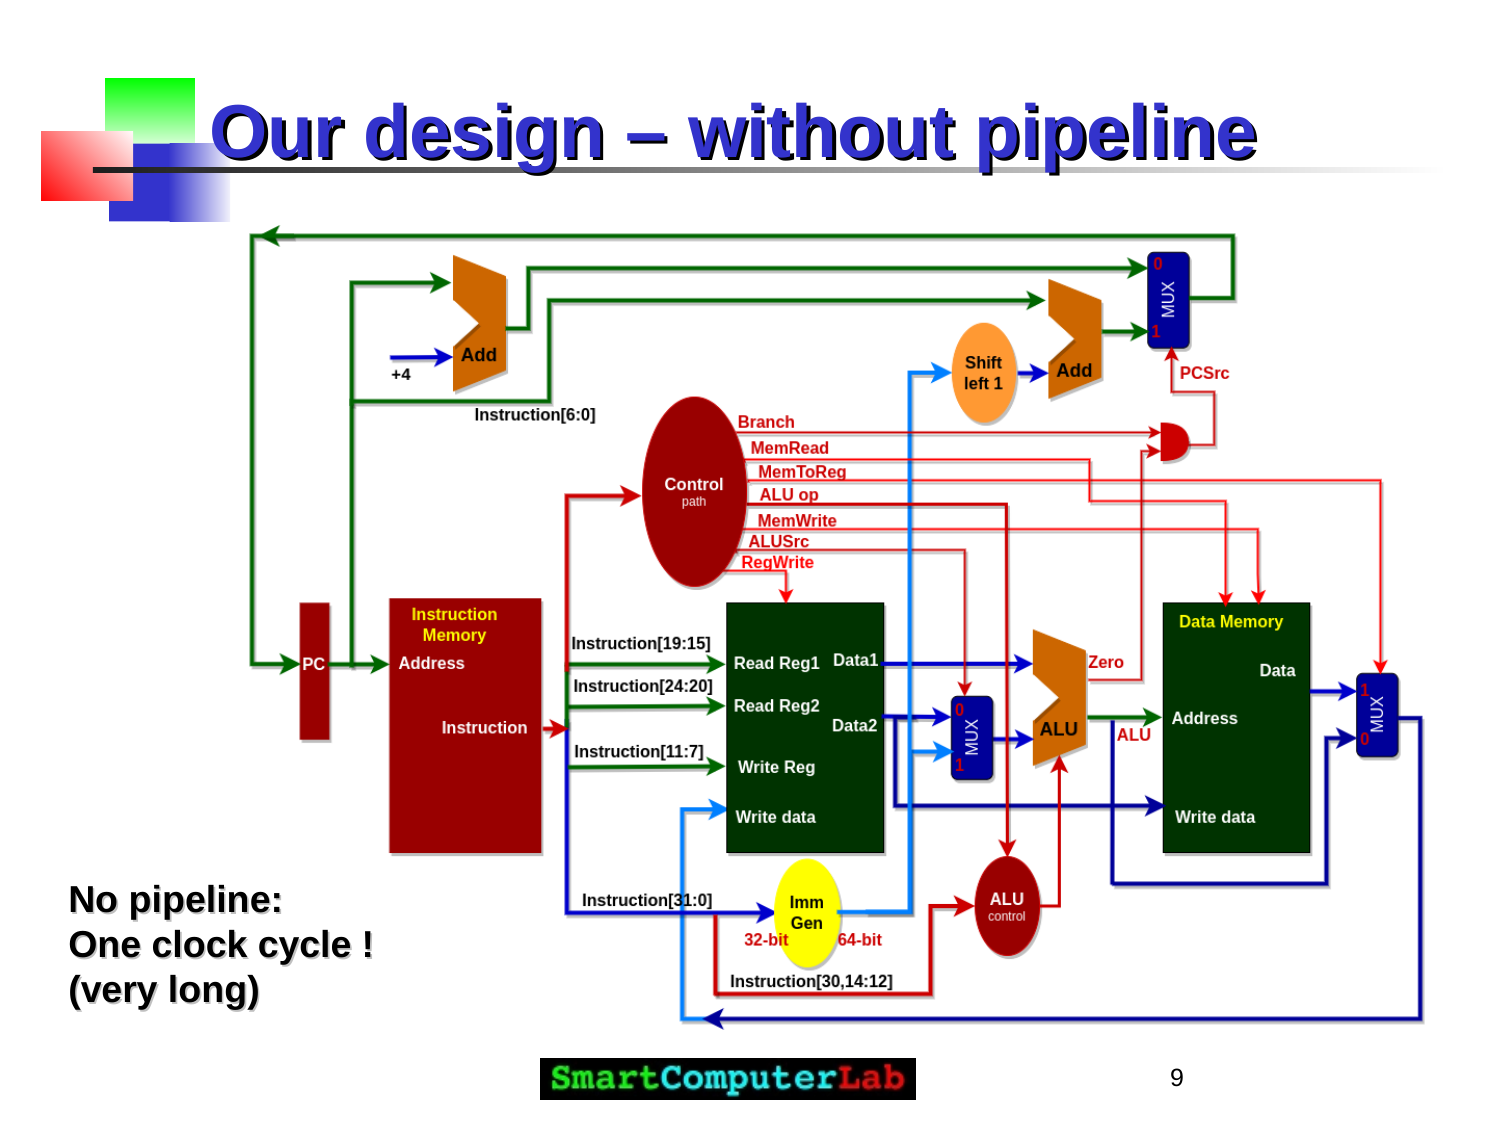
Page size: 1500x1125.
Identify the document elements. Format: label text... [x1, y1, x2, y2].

title Our design – without pipeline [195, 74, 1336, 180]
picture [240, 224, 1435, 1036]
text_box No pipeline: One clock cycle ! (very long) [53, 867, 489, 1032]
picture [540, 1058, 916, 1100]
